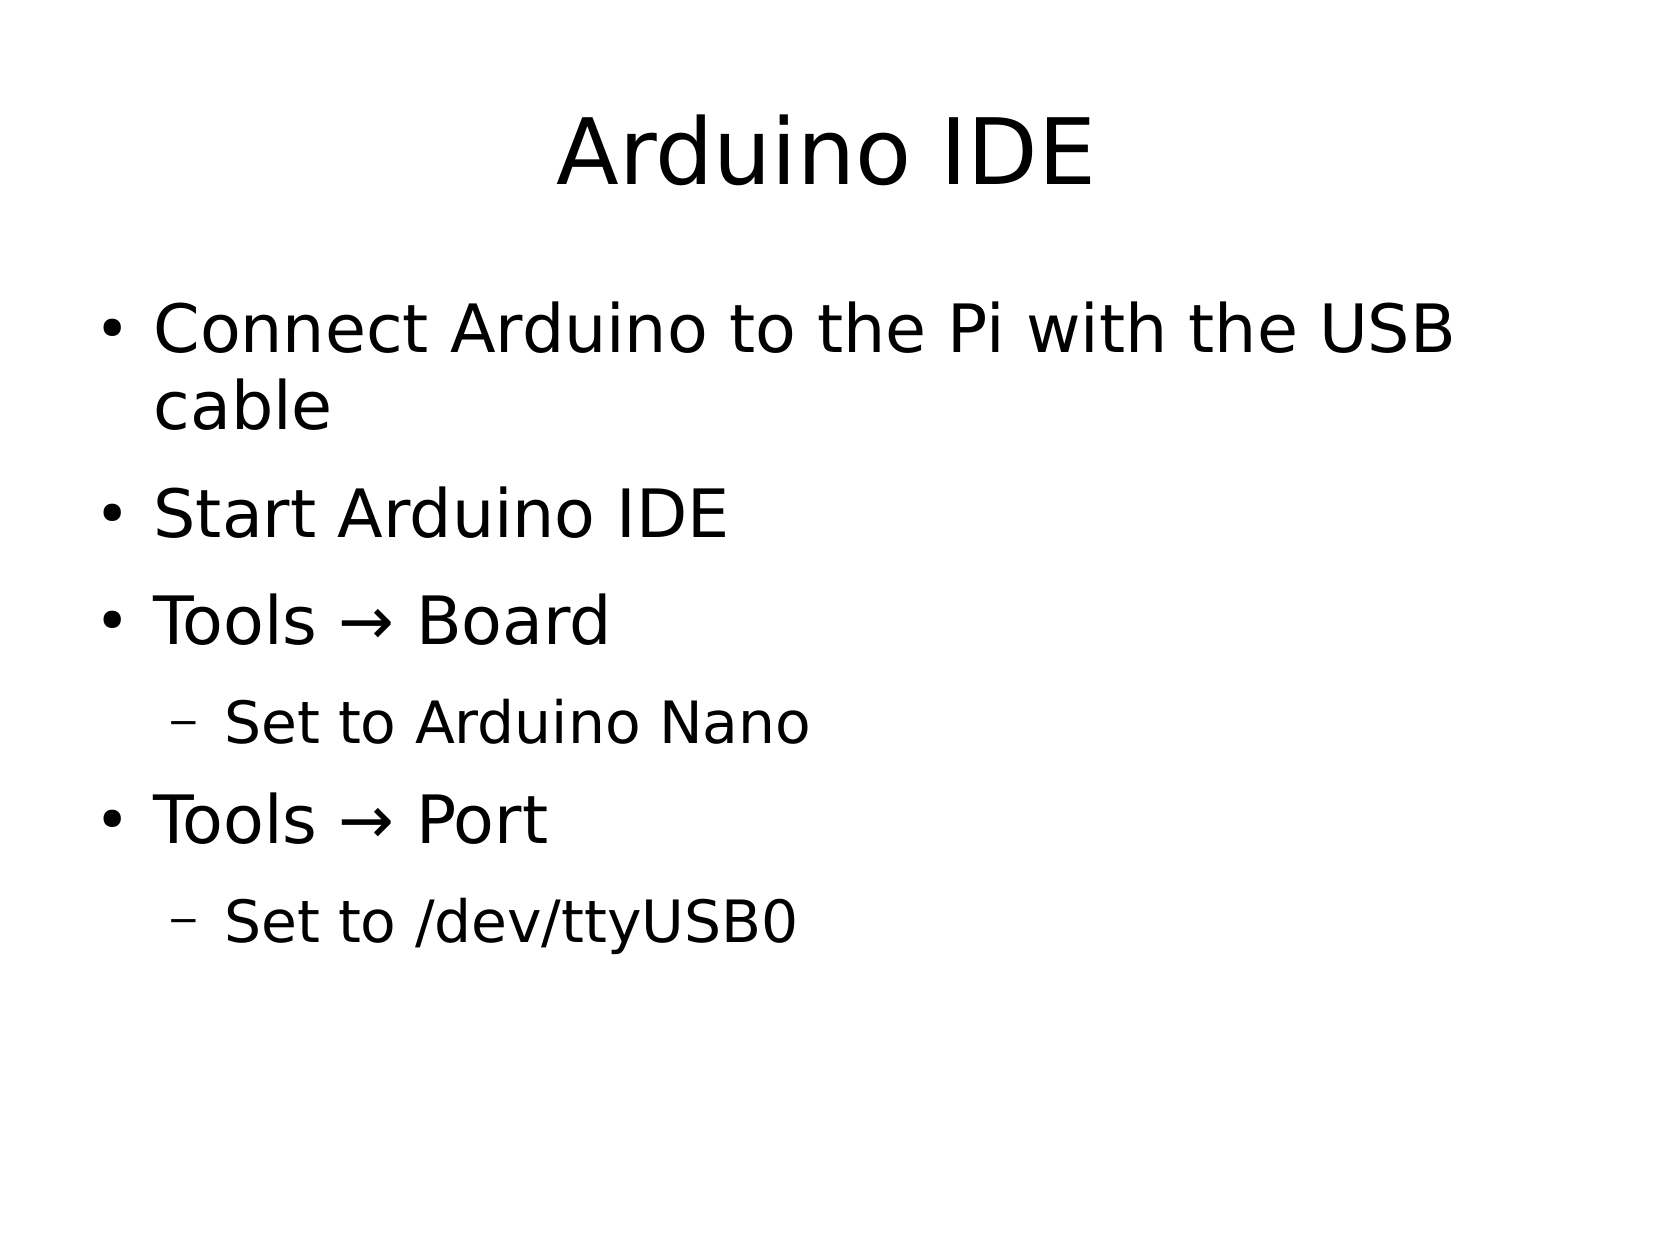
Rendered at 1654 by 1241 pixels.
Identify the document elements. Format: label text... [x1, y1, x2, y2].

list Connect Arduino to the Pi with the USB cable Start Arduino IDE Tools → Board Set to Arduino Nano Tools → Port Set to /dev/ttyUSB0 [82, 290, 1571, 1010]
title Arduino IDE [82, 49, 1571, 257]
